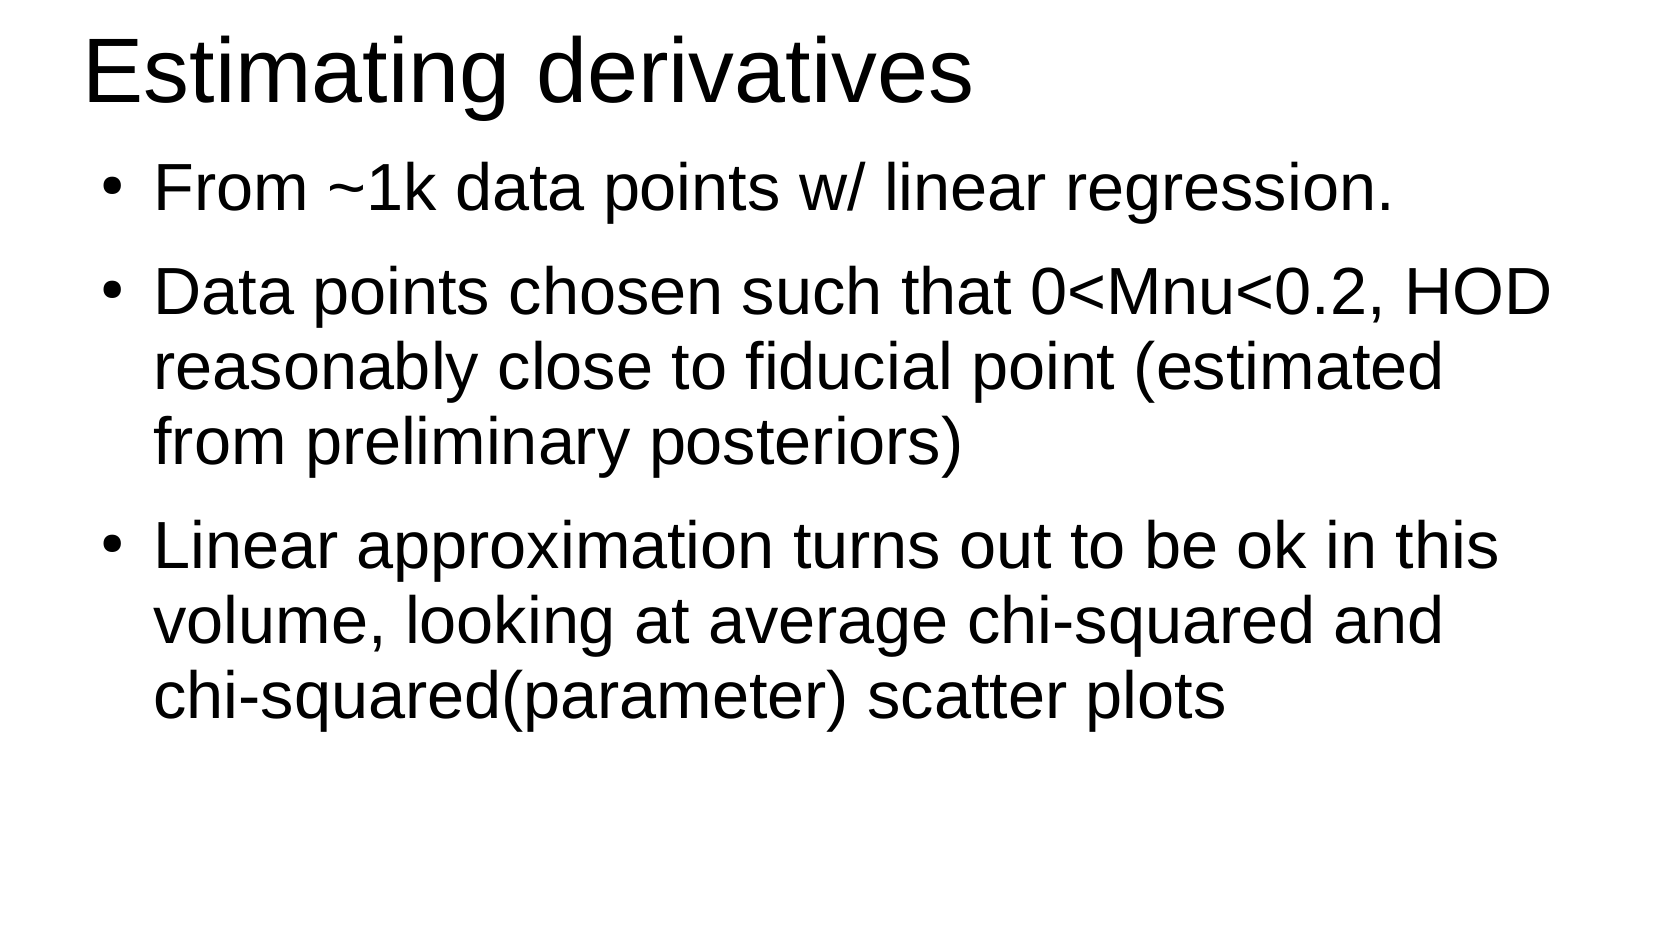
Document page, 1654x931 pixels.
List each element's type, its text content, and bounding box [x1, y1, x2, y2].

list From ~1k data points w/ linear regression. Data points chosen such that 0<Mnu<0.2, HOD reasonably close to fiducial point (estimated from preliminary posteriors) Linear approximation turns out to be ok in this volume, looking at average chi-squared and chi-squared(parameter) scatter plots [82, 150, 1571, 886]
title Estimating derivatives [82, 19, 1571, 123]
